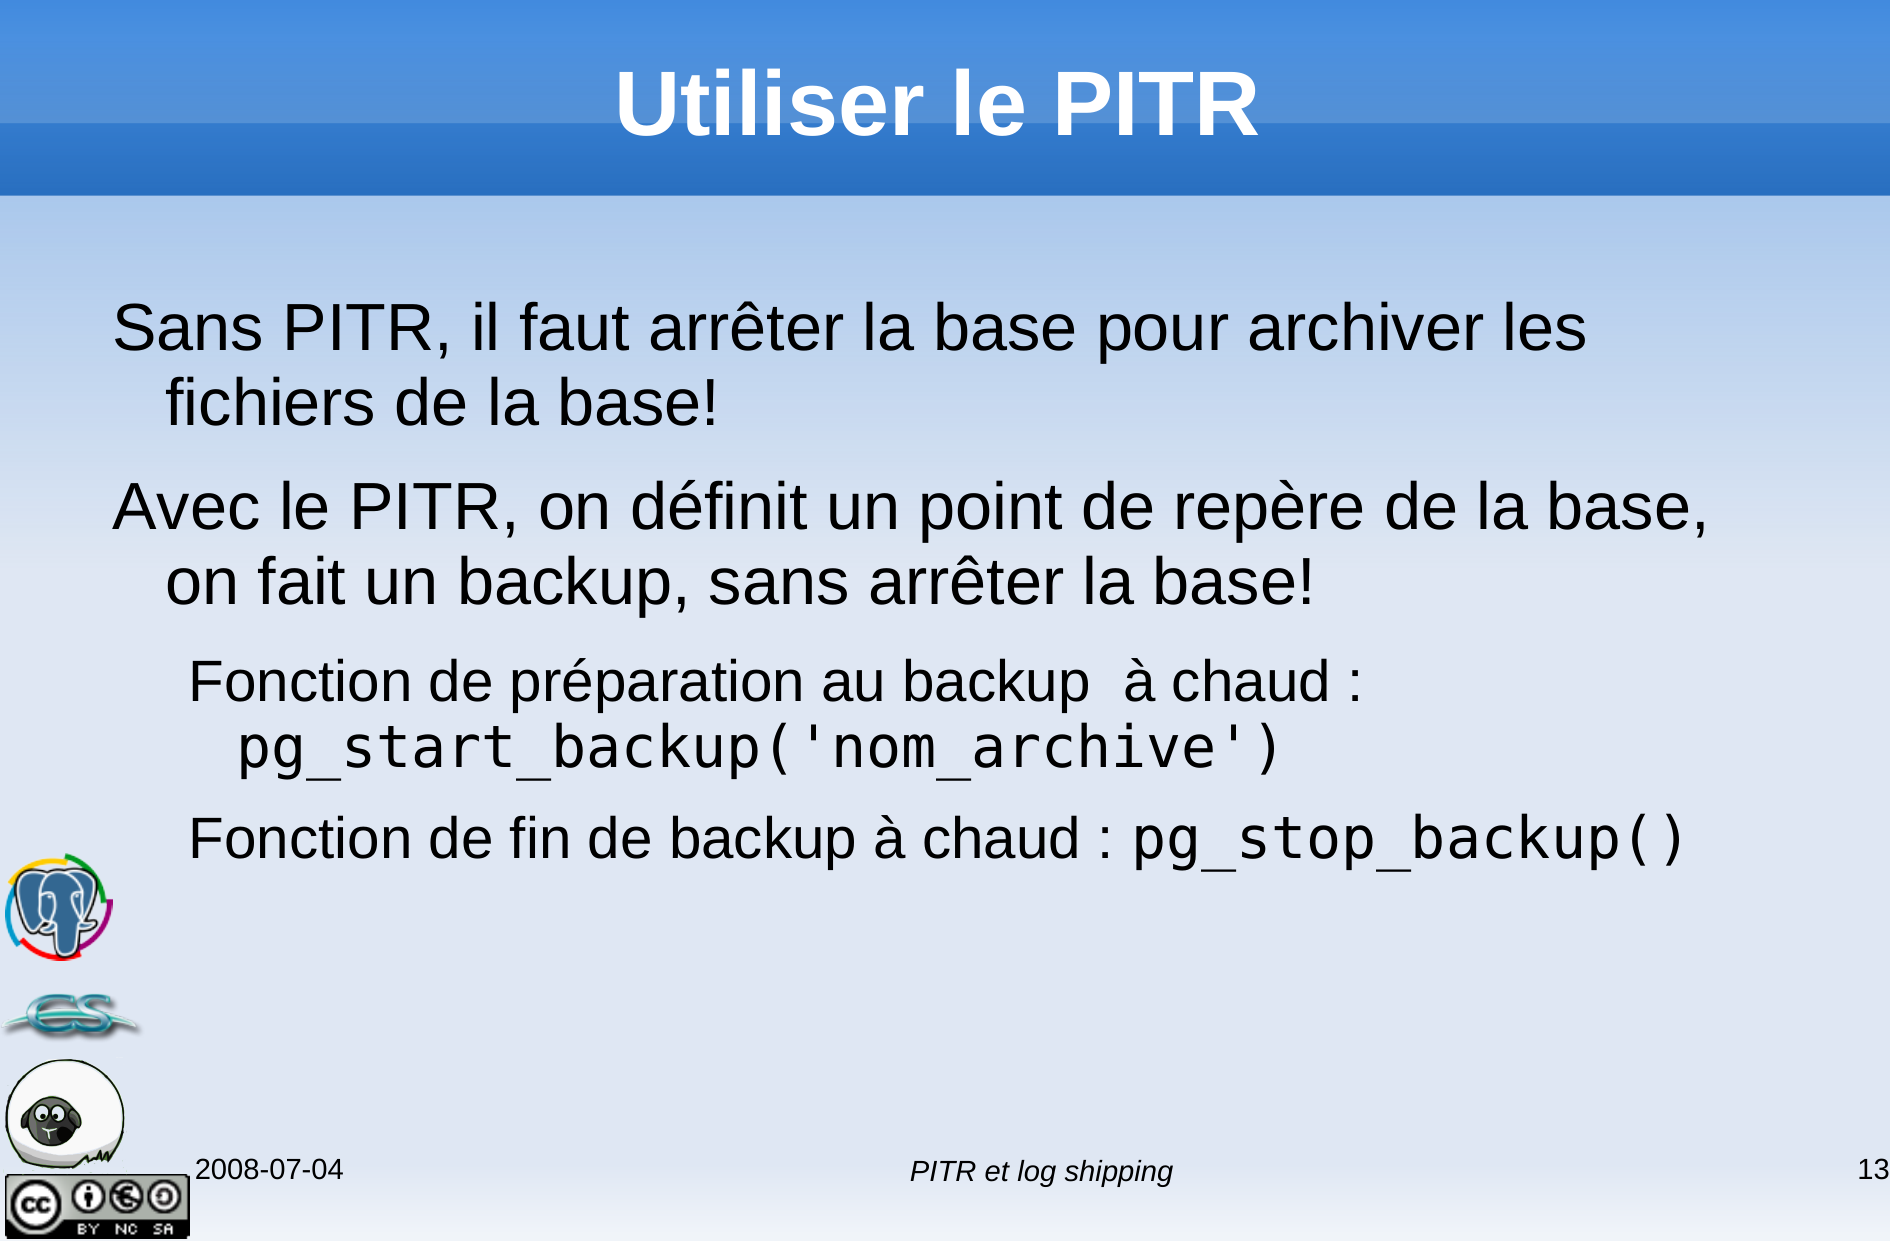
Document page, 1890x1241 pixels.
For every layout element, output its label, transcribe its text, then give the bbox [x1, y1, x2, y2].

picture [0, 0, 1890, 1241]
list Sans PITR, il faut arrêter la base pour archiver les fichiers de la base! Avec le PITR, on définit un point de repère de la base, on fait un backup, sans arrêter la base! Fonction de préparation au backup à chaud : pg_start_backup('nom_archive') Fonction de fin de backup à chaud : pg_stop_backup() [94, 290, 1796, 1109]
title Utiliser le PITR [87, 0, 1789, 208]
